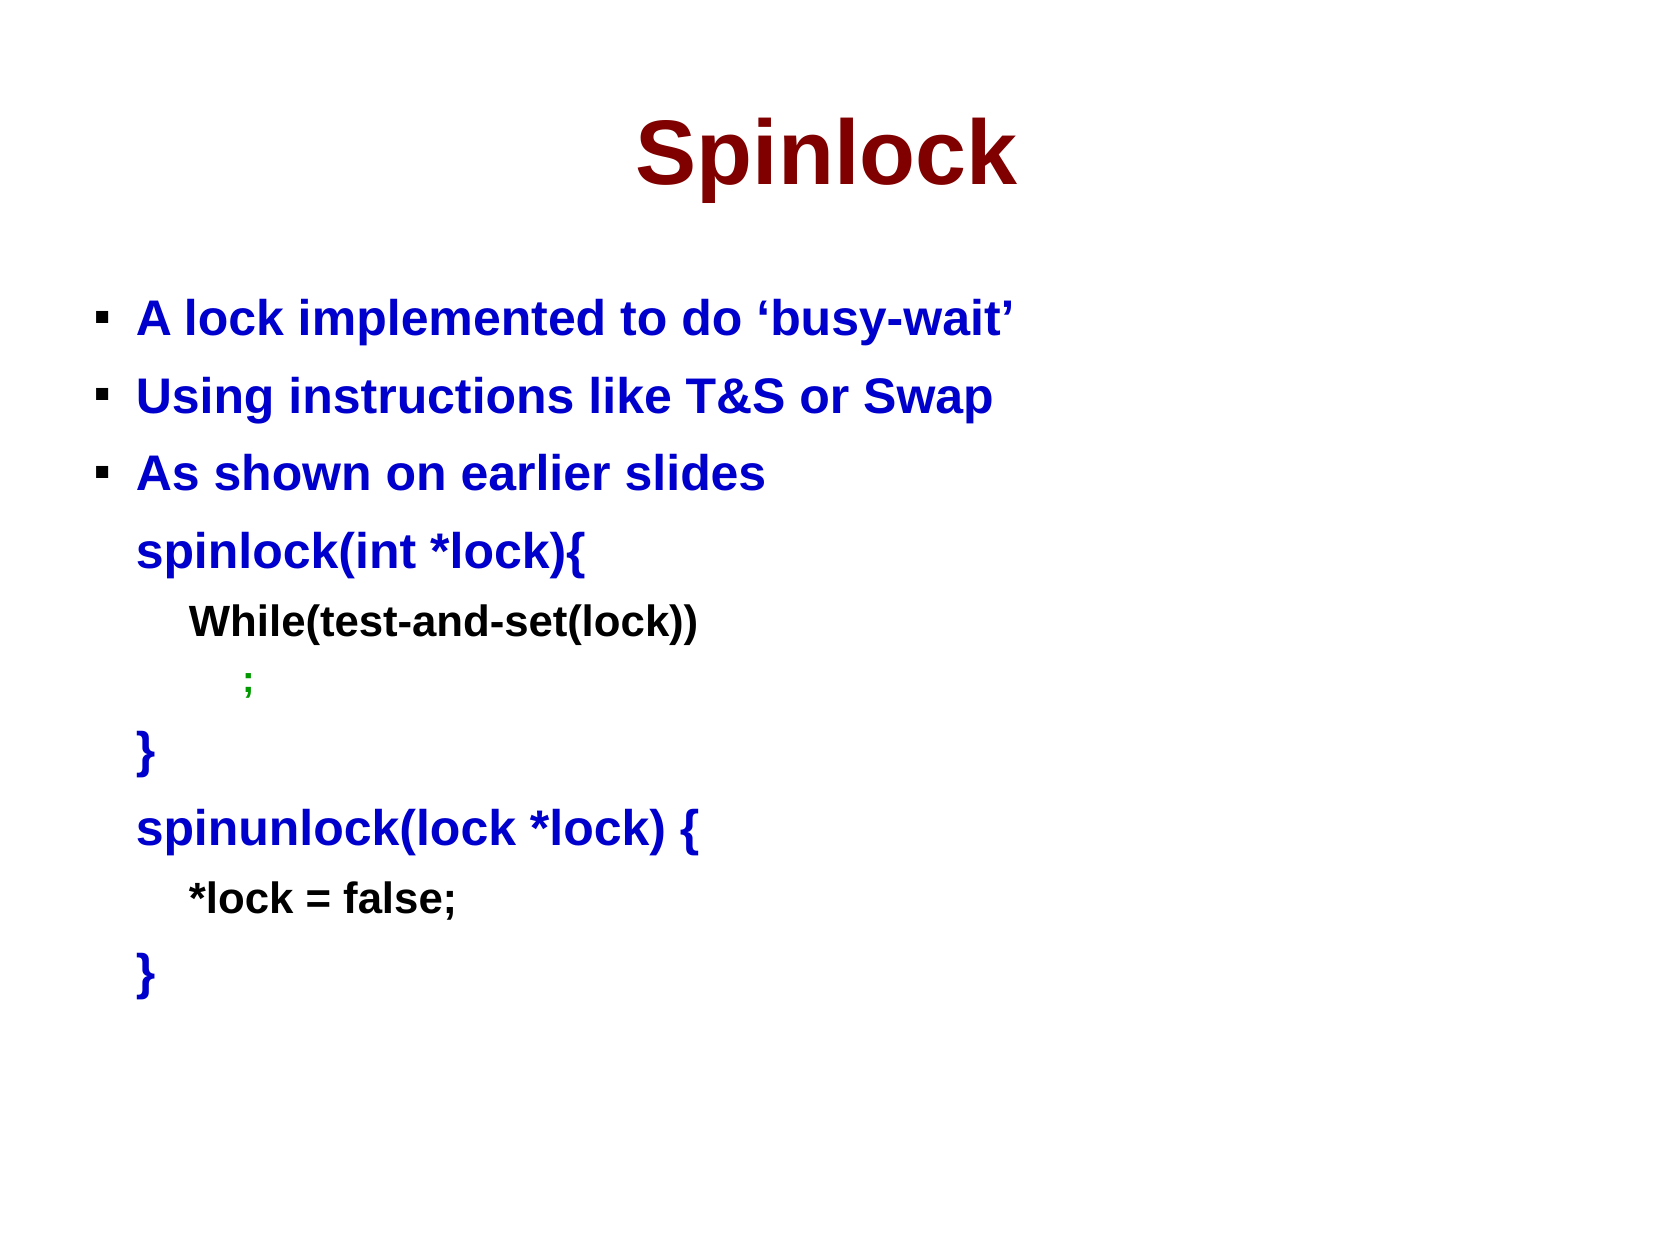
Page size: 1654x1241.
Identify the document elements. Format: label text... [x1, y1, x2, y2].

title Spinlock [82, 49, 1571, 257]
list A lock implemented to do ‘busy-wait’ Using instructions like T&S or Swap As shown on earlier slides spinlock(int *lock){ While(test-and-set(lock)) ; } spinunlock(lock *lock) { *lock = false; } [82, 290, 1571, 1010]
